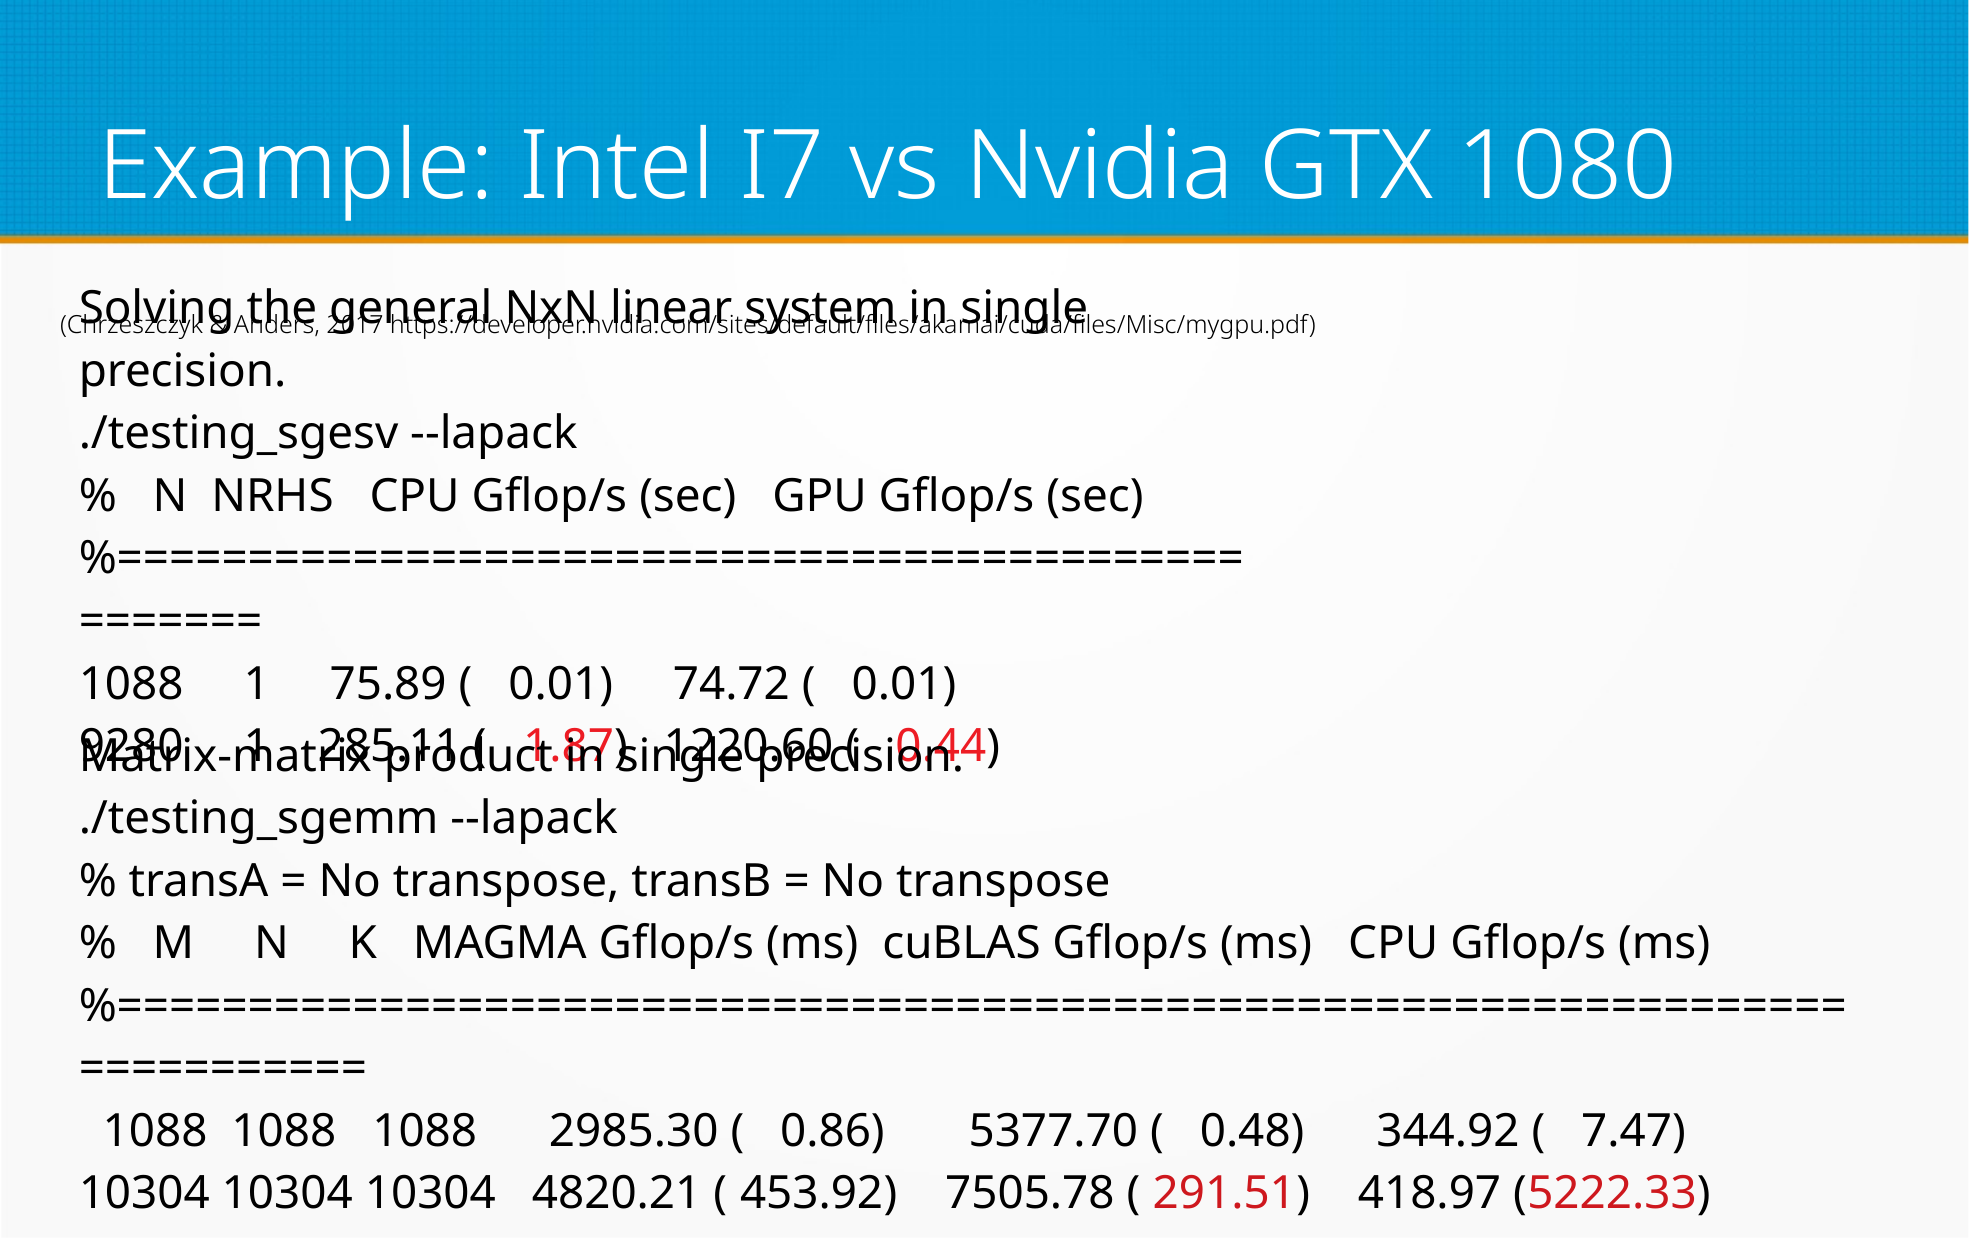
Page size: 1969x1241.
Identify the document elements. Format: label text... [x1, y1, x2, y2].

text_box Solving the general NxN linear system in single precision. ./testing_sgesv --lapack % N NRHS CPU Gflop/s (sec) GPU Gflop/s (sec) %================================================== 1088 1 75.89 ( 0.01) 74.72 ( 0.01) 9280 1 285.11 ( 1.87) 1220.60 ( 0.44) [72, 376, 1261, 736]
title Example: Intel I7 vs Nvidia GTX 1080 [98, 19, 1870, 227]
text_box Matrix-matrix product in single precision. ./testing_sgemm --lapack % transA = No transpose, transB = No transpose % M N K MAGMA Gflop/s (ms) cuBLAS Gflop/s (ms) CPU Gflop/s (ms) %============================================================================= 1088 1088 1088 2985.30 ( 0.86) 5377.70 ( 0.48) 344.92 ( 7.47) 10304 10304 10304 4820.21 ( 453.92) 7505.78 ( 291.51) 418.97 (5222.33) [72, 750, 1875, 1195]
picture [0, 233, 1969, 1241]
title (Chrzeszczyk & Anders, 2017 https://developer.nvidia.com/sites/default/files/akamai/cuda/files/Misc/mygpu.pdf) [60, 270, 1832, 376]
